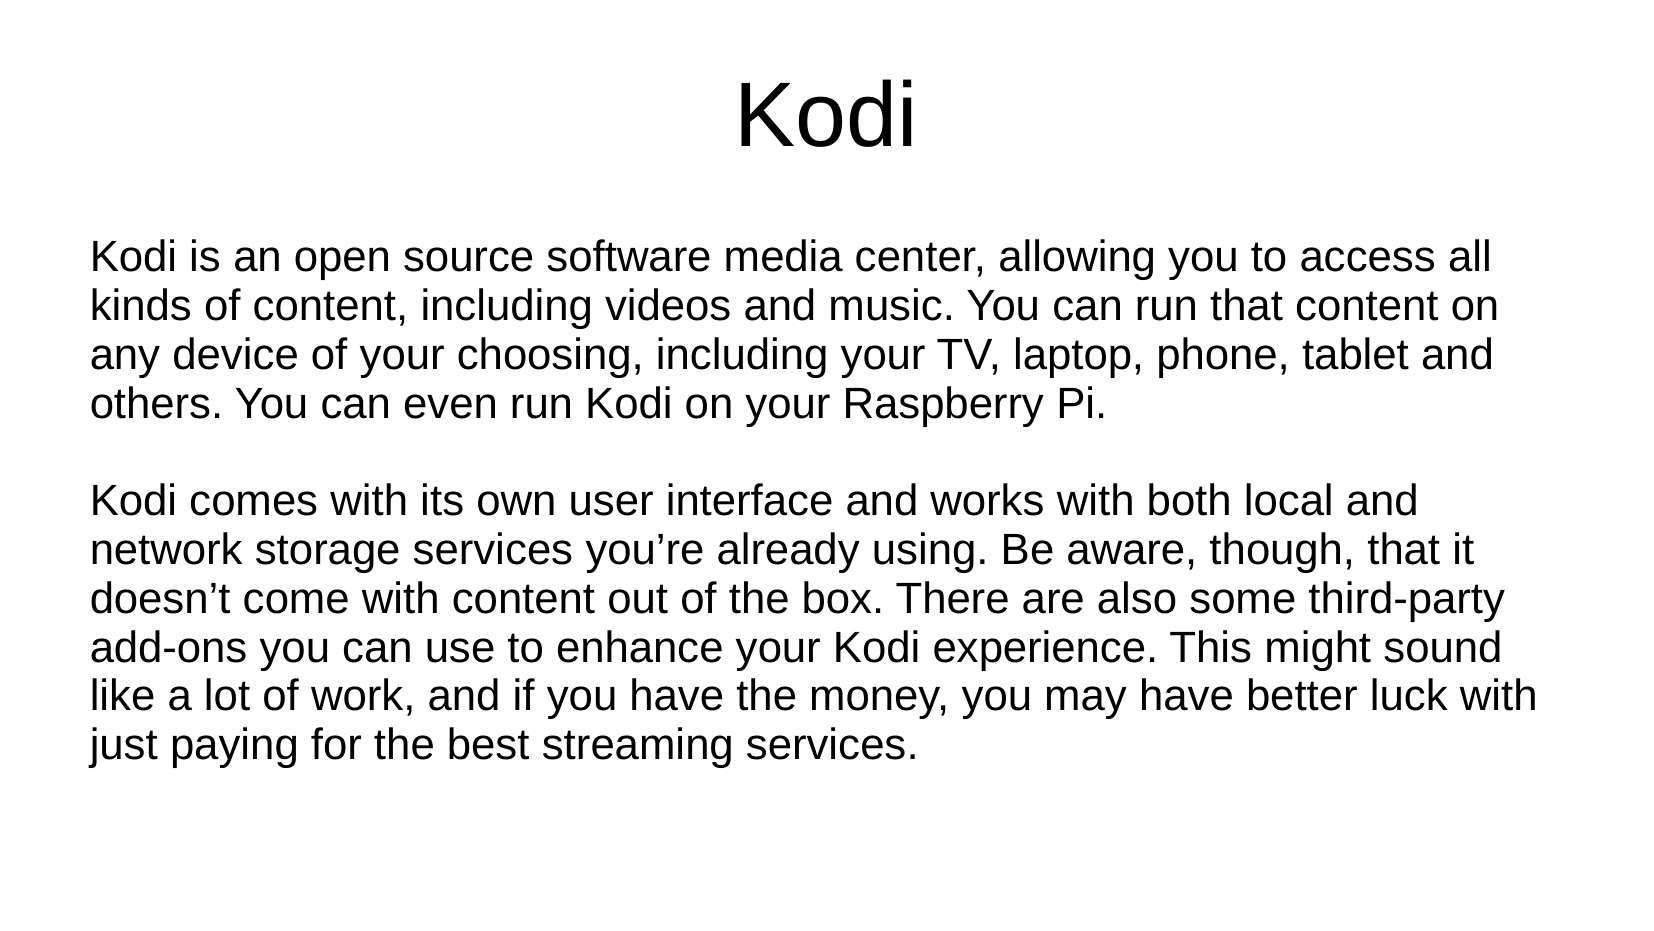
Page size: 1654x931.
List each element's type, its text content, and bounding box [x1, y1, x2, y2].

title Kodi [82, 37, 1571, 193]
text_box Kodi is an open source software media center, allowing you to access all kinds of content, including videos and music. You can run that content on any device of your choosing, including your TV, laptop, phone, tablet and others. You can even run Kodi on your Raspberry Pi. Kodi comes with its own user interface and works with both local and network storage services you’re already using. Be aware, though, that it doesn’t come with content out of the box. There are also some third-party add-ons you can use to enhance your Kodi experience. This might sound like a lot of work, and if you have the money, you may have better luck with just paying for the best streaming services. [75, 225, 1576, 863]
